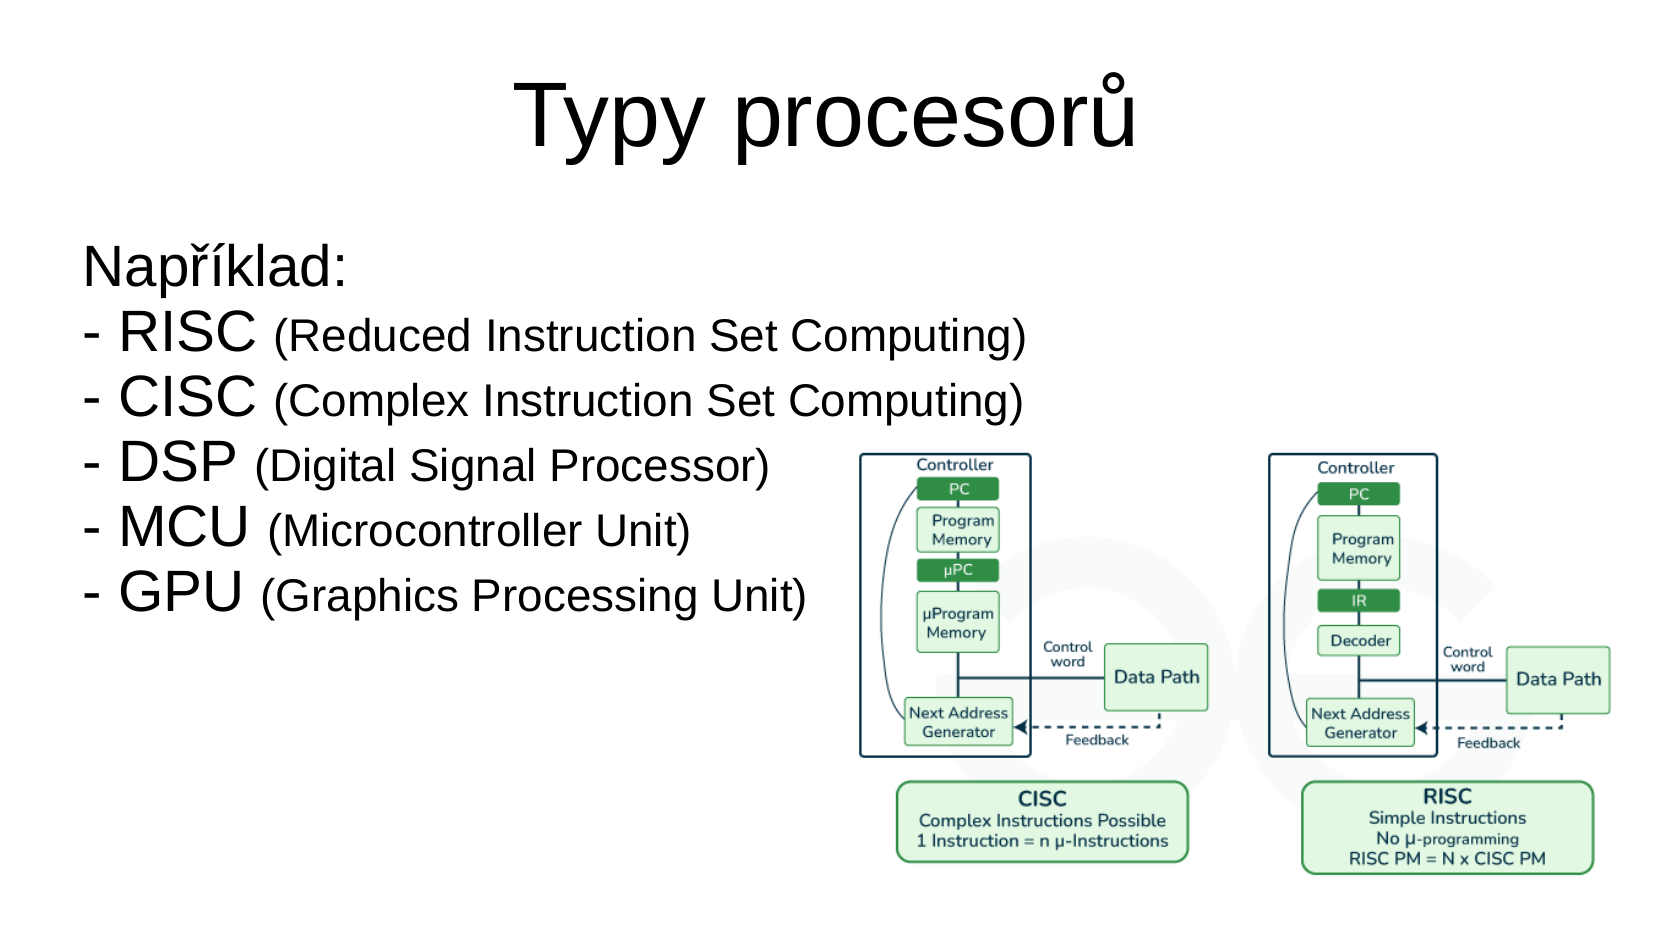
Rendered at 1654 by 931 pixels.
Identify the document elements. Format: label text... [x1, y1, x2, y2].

subtitle Například: - RISC (Reduced Instruction Set Computing) - CISC (Complex Instruction Set Computing) - DSP (Digital Signal Processor) - MCU (Microcontroller Unit) - GPU (Graphics Processing Unit) [82, 158, 1571, 698]
title Typy procesorů [82, 37, 1571, 158]
picture [836, 442, 1622, 880]
